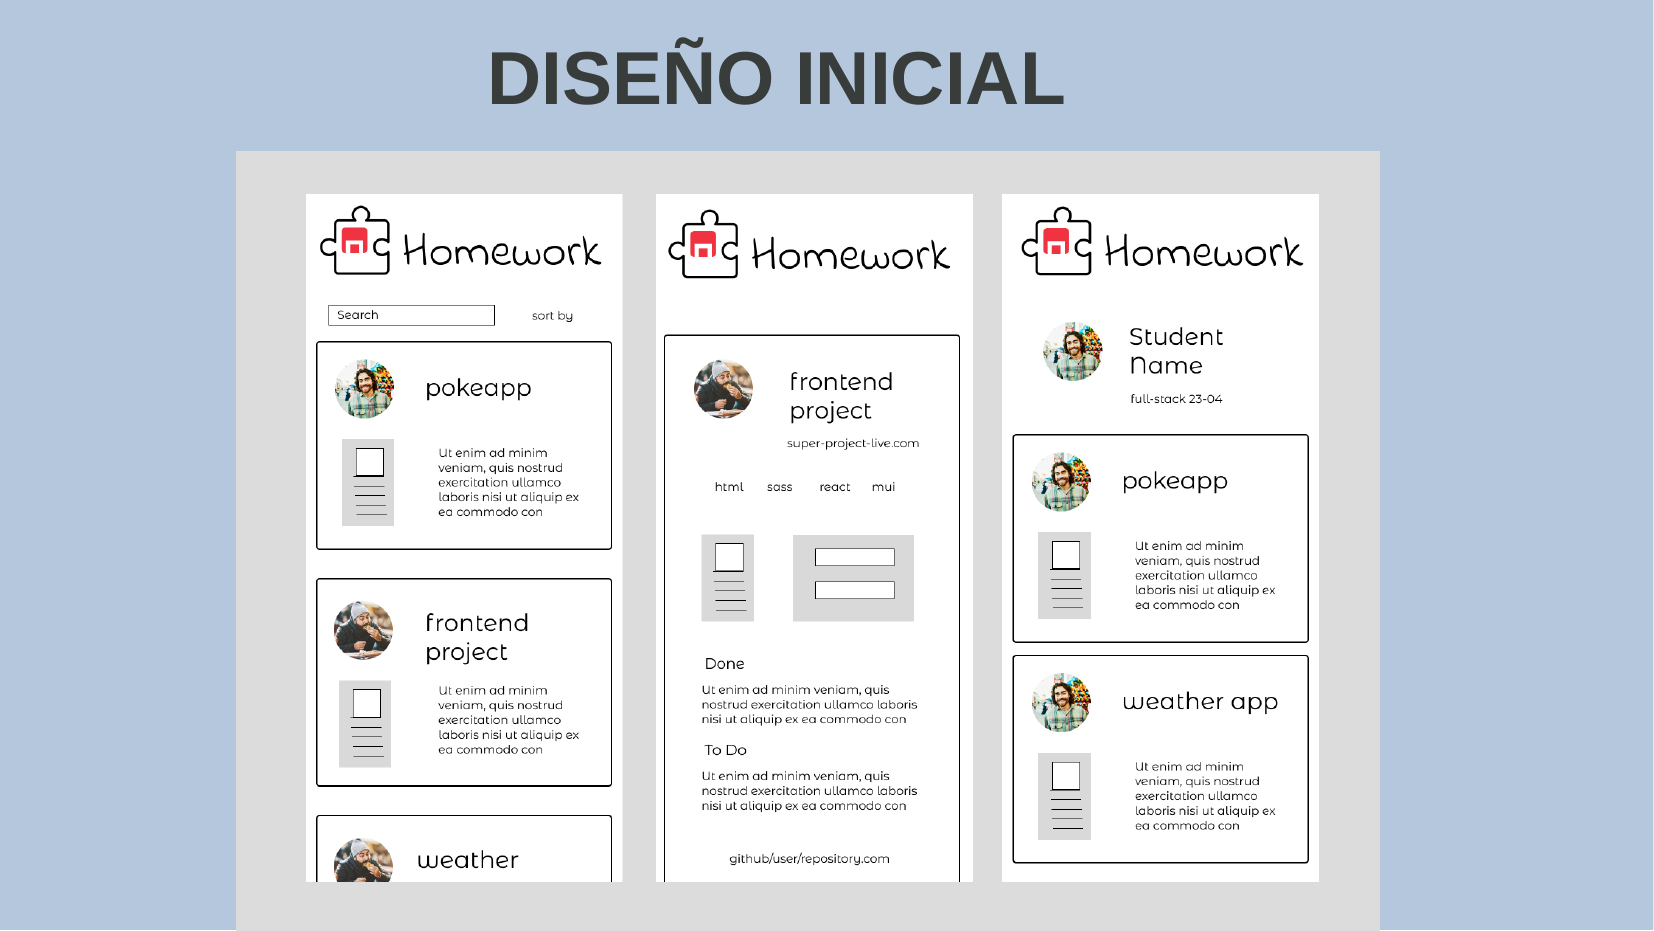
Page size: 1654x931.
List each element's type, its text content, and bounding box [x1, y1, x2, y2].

text_box DISEÑO INICIAL [472, 29, 1249, 151]
picture [236, 151, 1380, 931]
